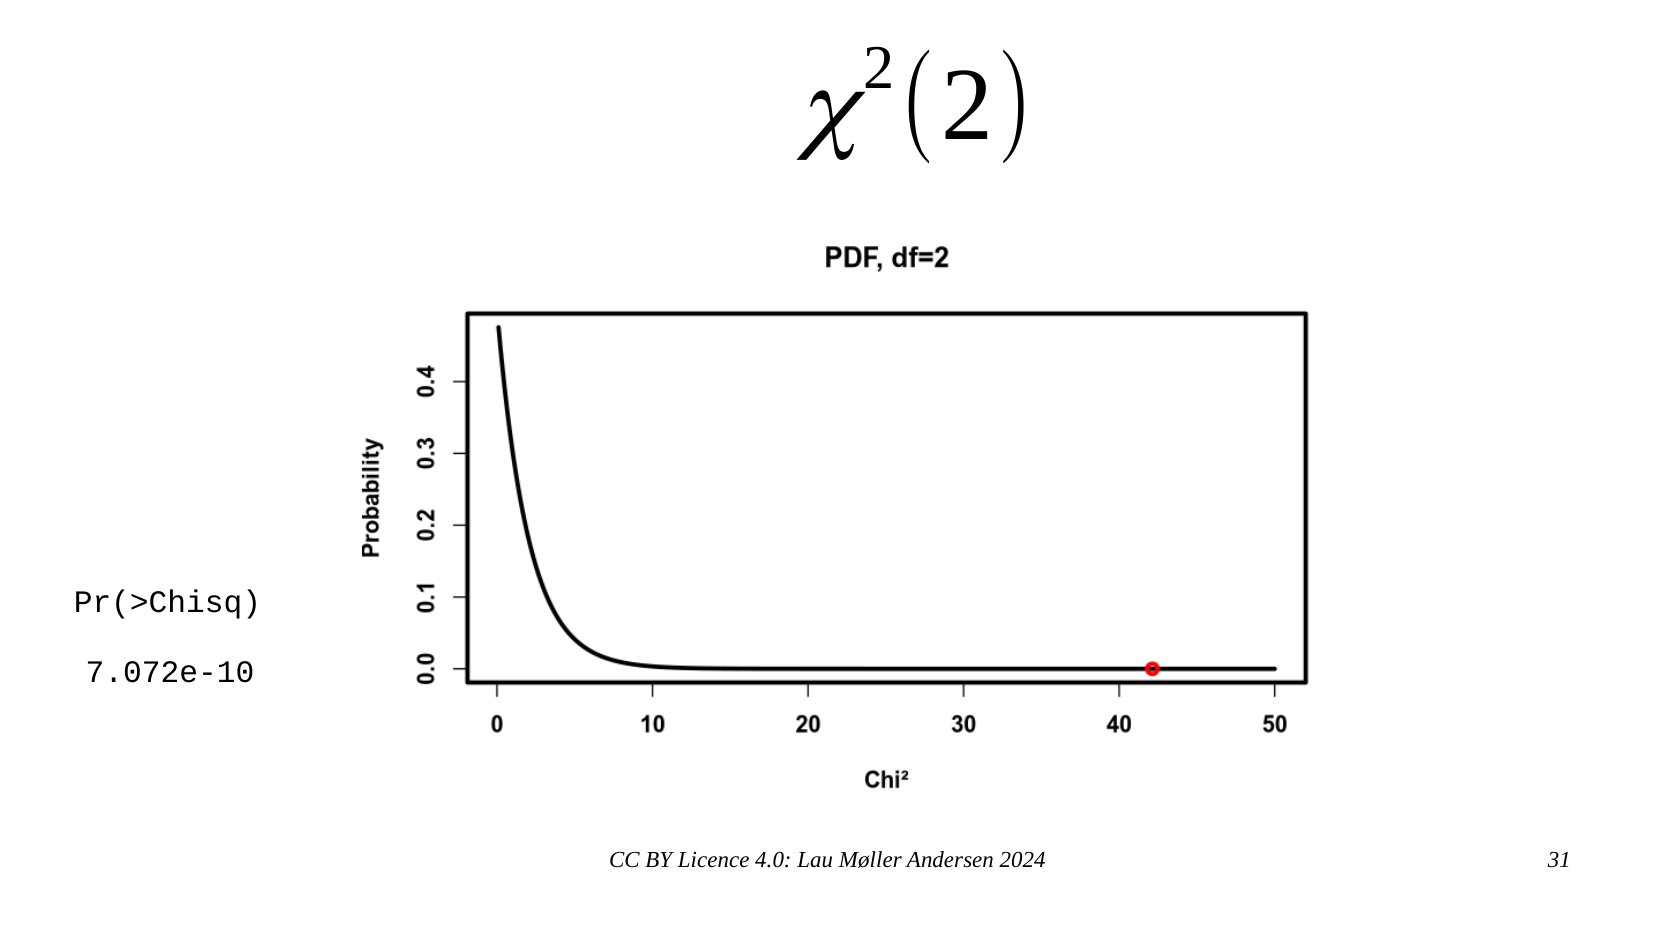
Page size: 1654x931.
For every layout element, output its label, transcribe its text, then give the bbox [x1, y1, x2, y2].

chart [791, 31, 1039, 169]
picture [354, 200, 1364, 824]
text_box Pr(>Chisq) [59, 578, 277, 630]
text_box 7.072e-10 [70, 649, 270, 700]
